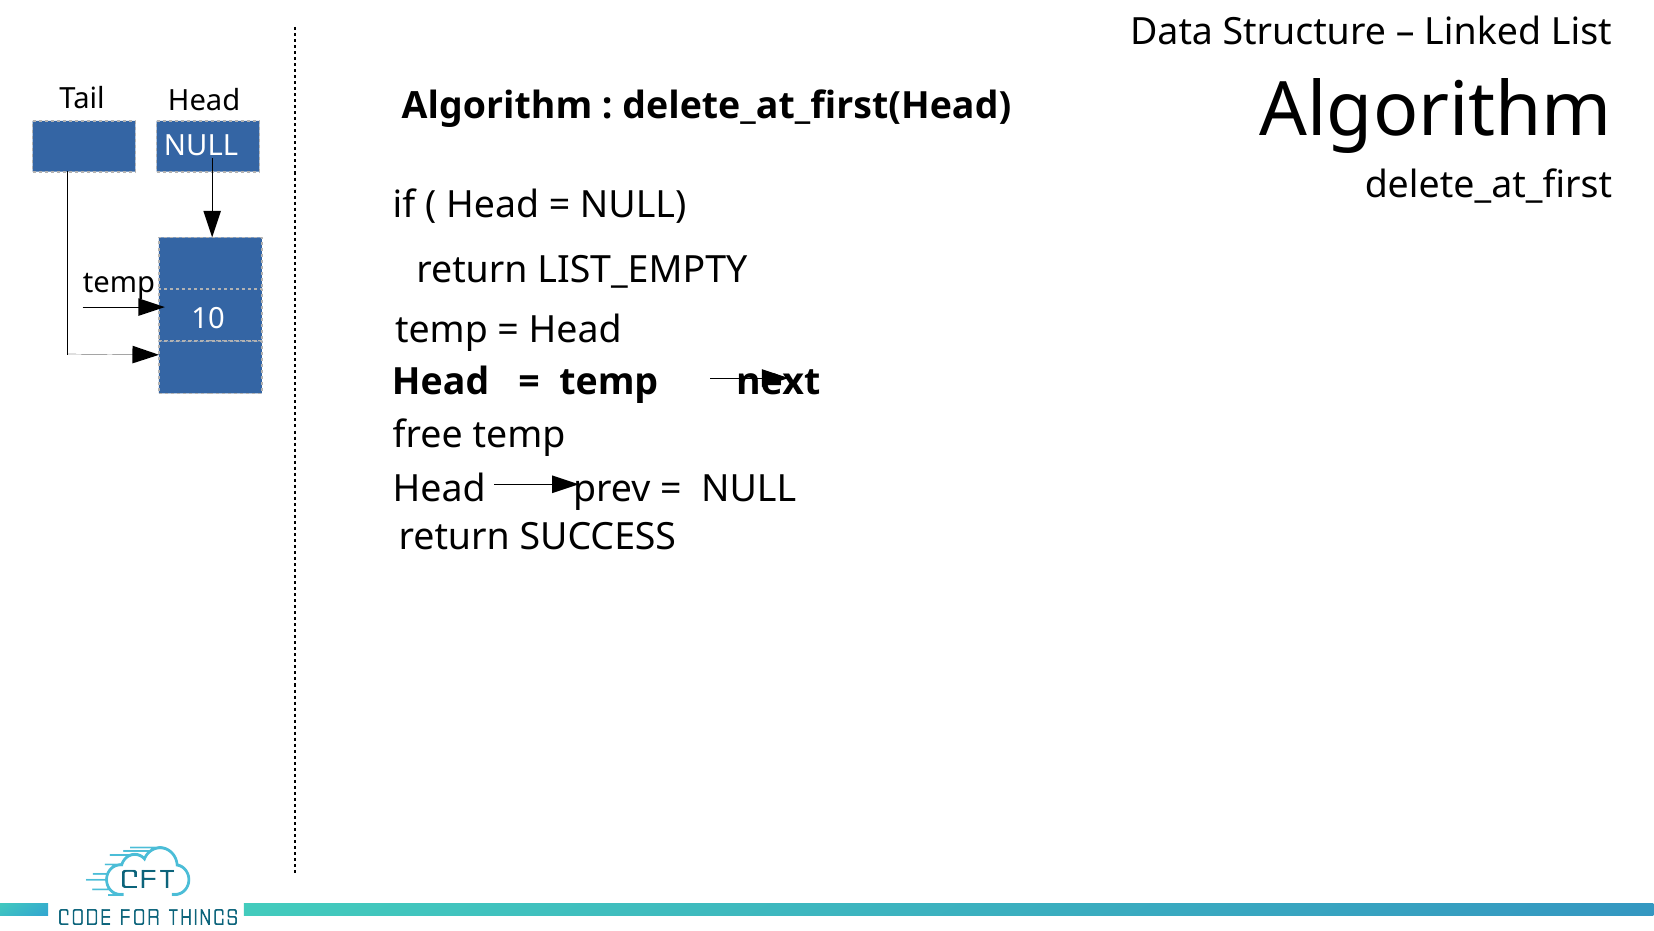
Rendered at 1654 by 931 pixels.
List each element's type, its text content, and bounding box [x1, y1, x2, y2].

text_box NULL [149, 116, 260, 172]
picture [59, 846, 237, 925]
text_box if ( Head = NULL) [377, 170, 875, 229]
text_box 10 [176, 289, 244, 344]
text_box return LIST_EMPTY [401, 235, 804, 295]
text_box free temp [377, 415, 721, 453]
text_box Head [153, 71, 264, 126]
text_box [158, 237, 262, 394]
text_box Head = temp next [377, 346, 945, 415]
text_box [32, 120, 136, 172]
text_box Head prev = NULL [377, 453, 993, 513]
text_box Algorithm : delete_at_first(Head) [386, 70, 1193, 173]
text_box temp [68, 253, 179, 309]
text_box Tail [44, 69, 142, 125]
text_box temp = Head [370, 295, 875, 362]
text_box return SUCCESS [383, 513, 786, 568]
title Data Structure – Linked List Algorithm delete_at_first [1093, 0, 1613, 216]
